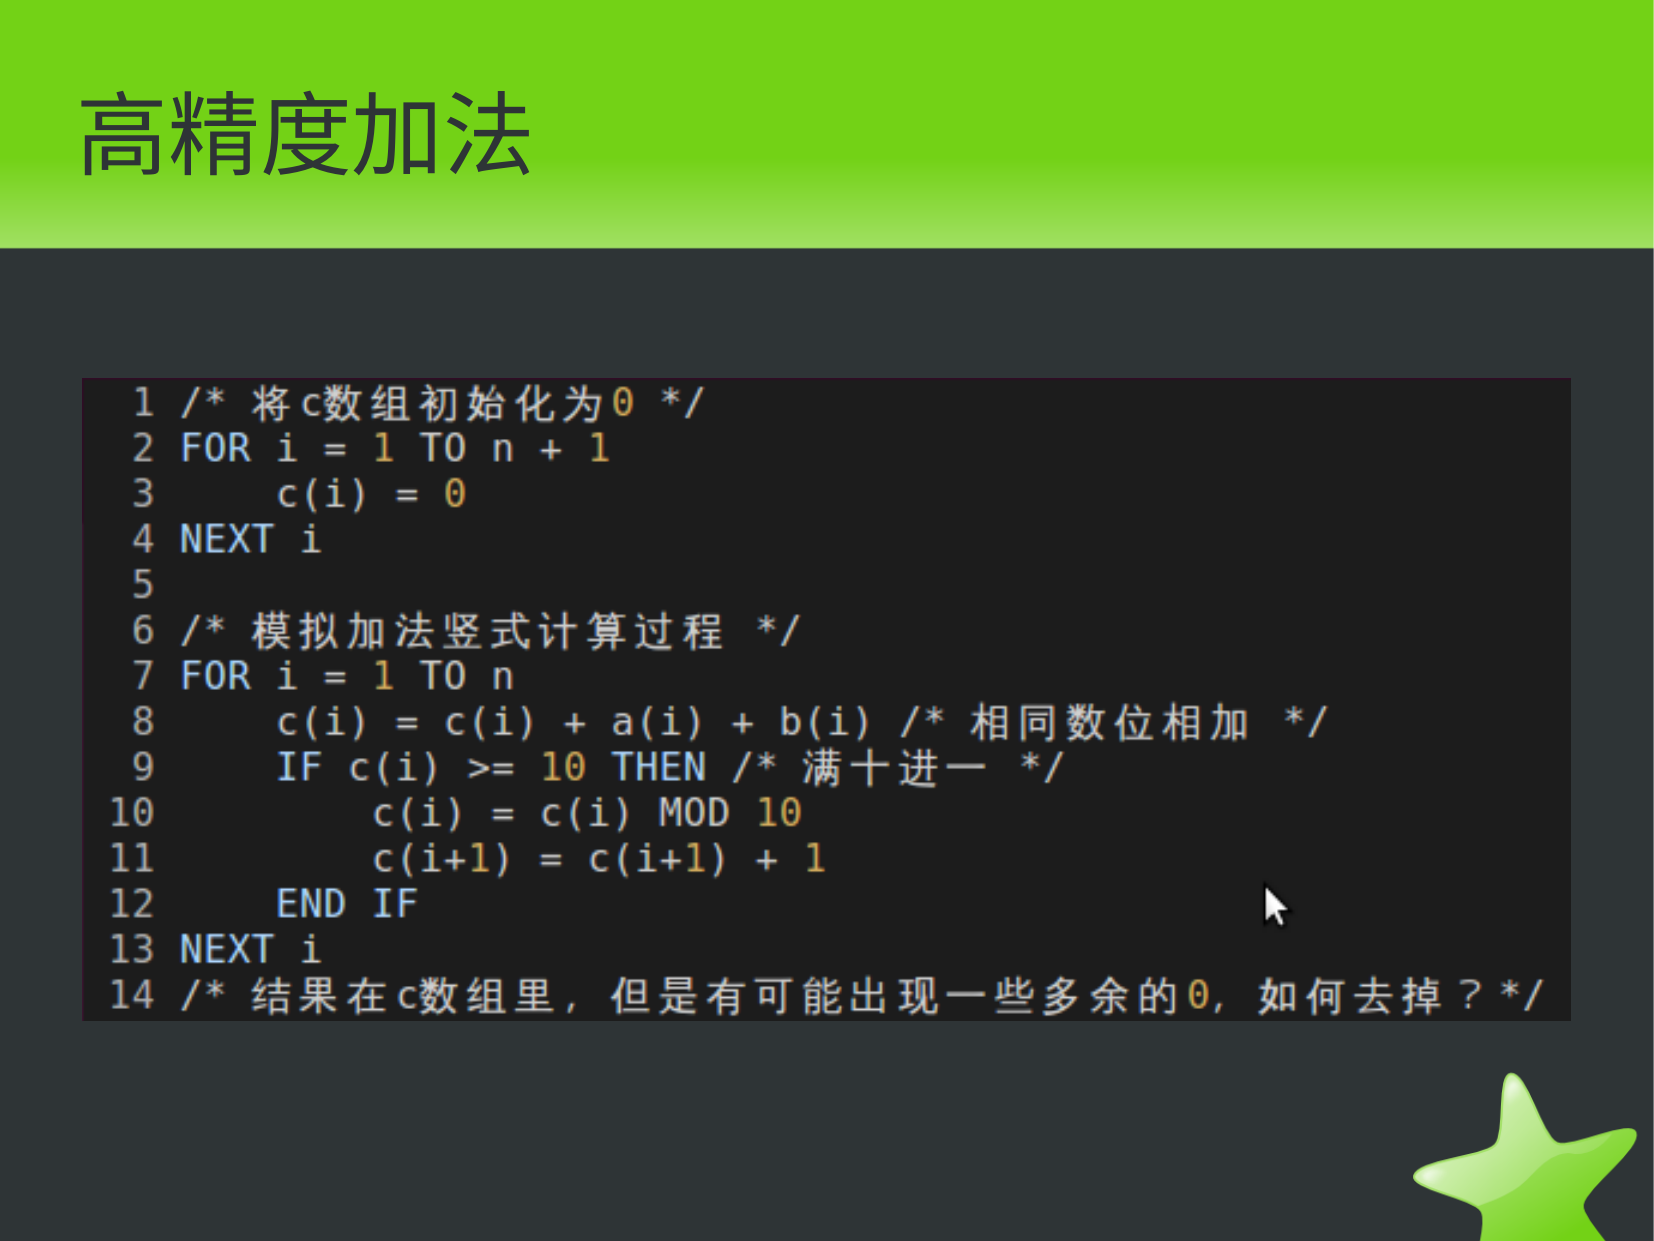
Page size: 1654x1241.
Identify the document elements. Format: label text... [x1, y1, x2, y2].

title 高精度加法 [76, 29, 1565, 237]
picture [0, 0, 1654, 1241]
